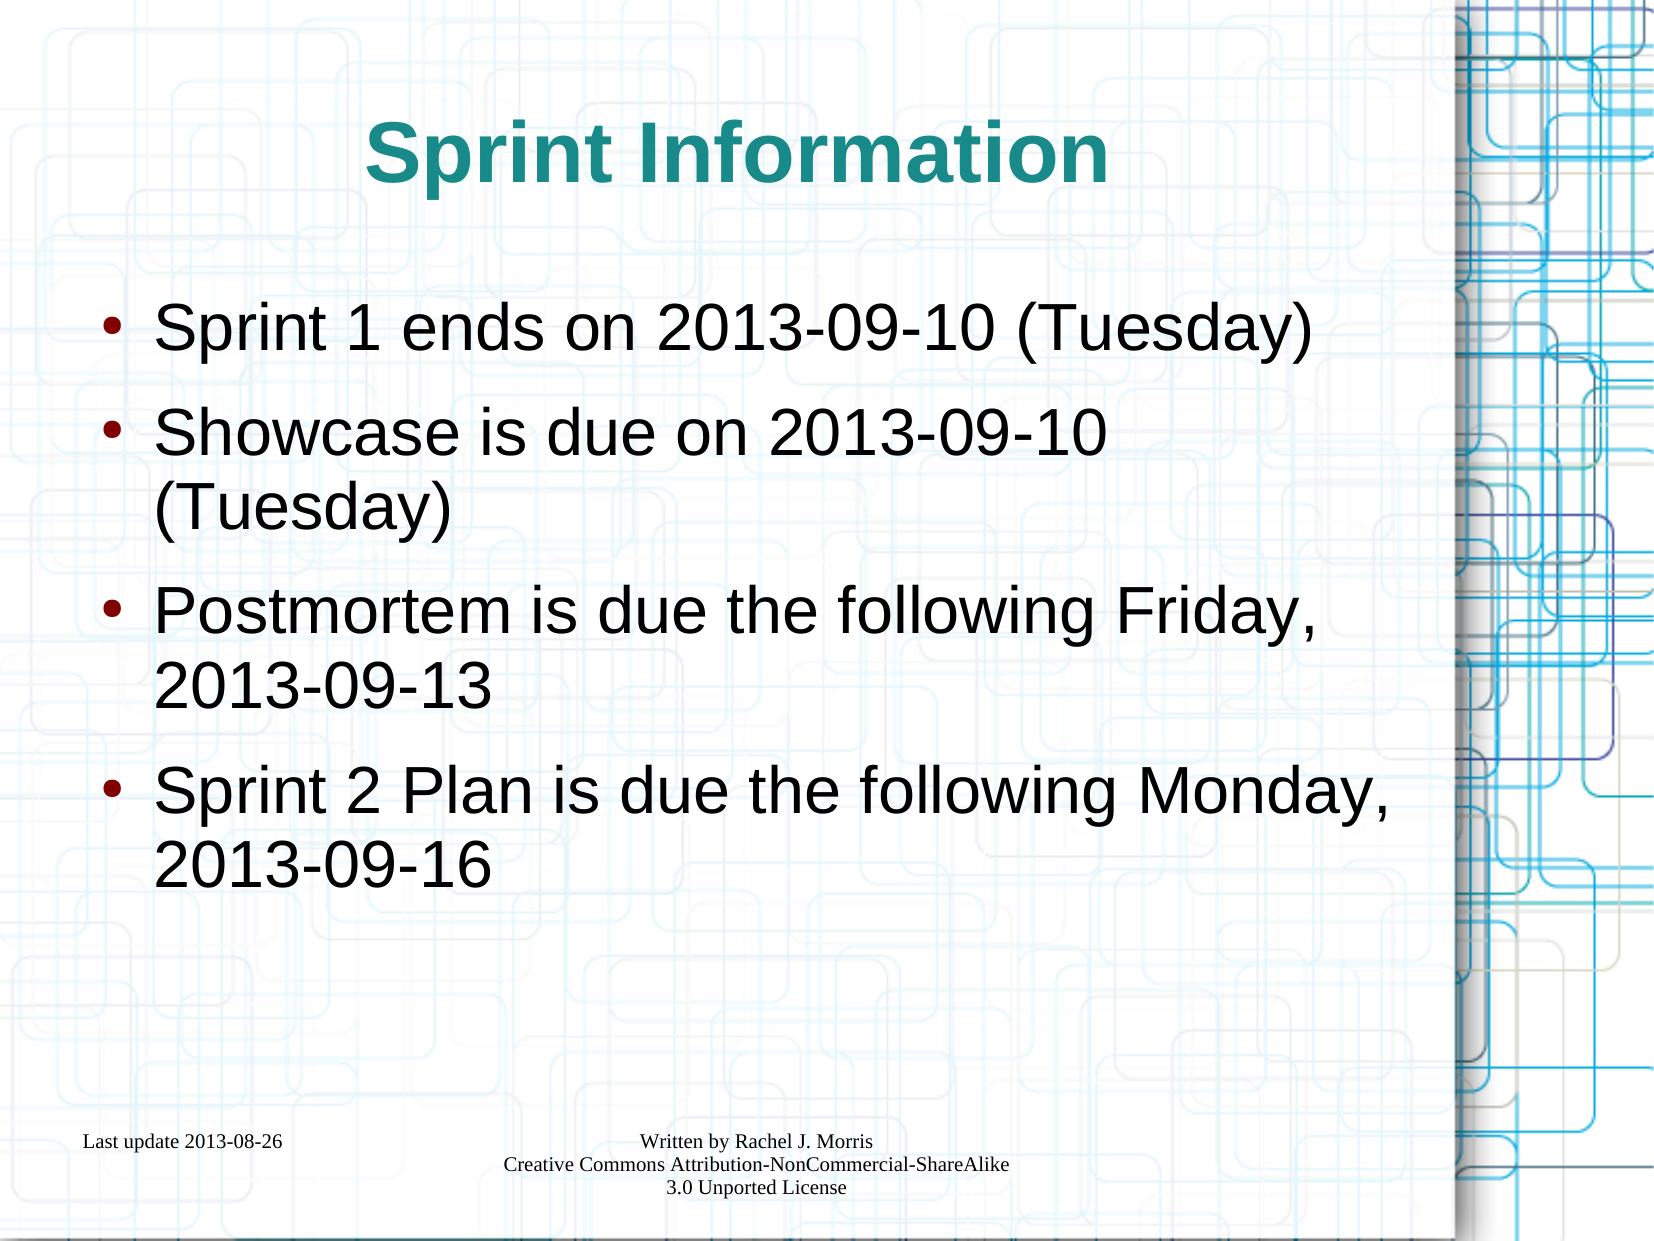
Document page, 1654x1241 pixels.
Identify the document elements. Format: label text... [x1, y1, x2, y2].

list Sprint 1 ends on 2013-09-10 (Tuesday) Showcase is due on 2013-09-10 (Tuesday) Postmortem is due the following Friday, 2013-09-13 Sprint 2 Plan is due the following Monday, 2013-09-16 [82, 290, 1418, 1010]
title Sprint Information [59, 49, 1418, 257]
picture [0, 0, 1654, 1241]
